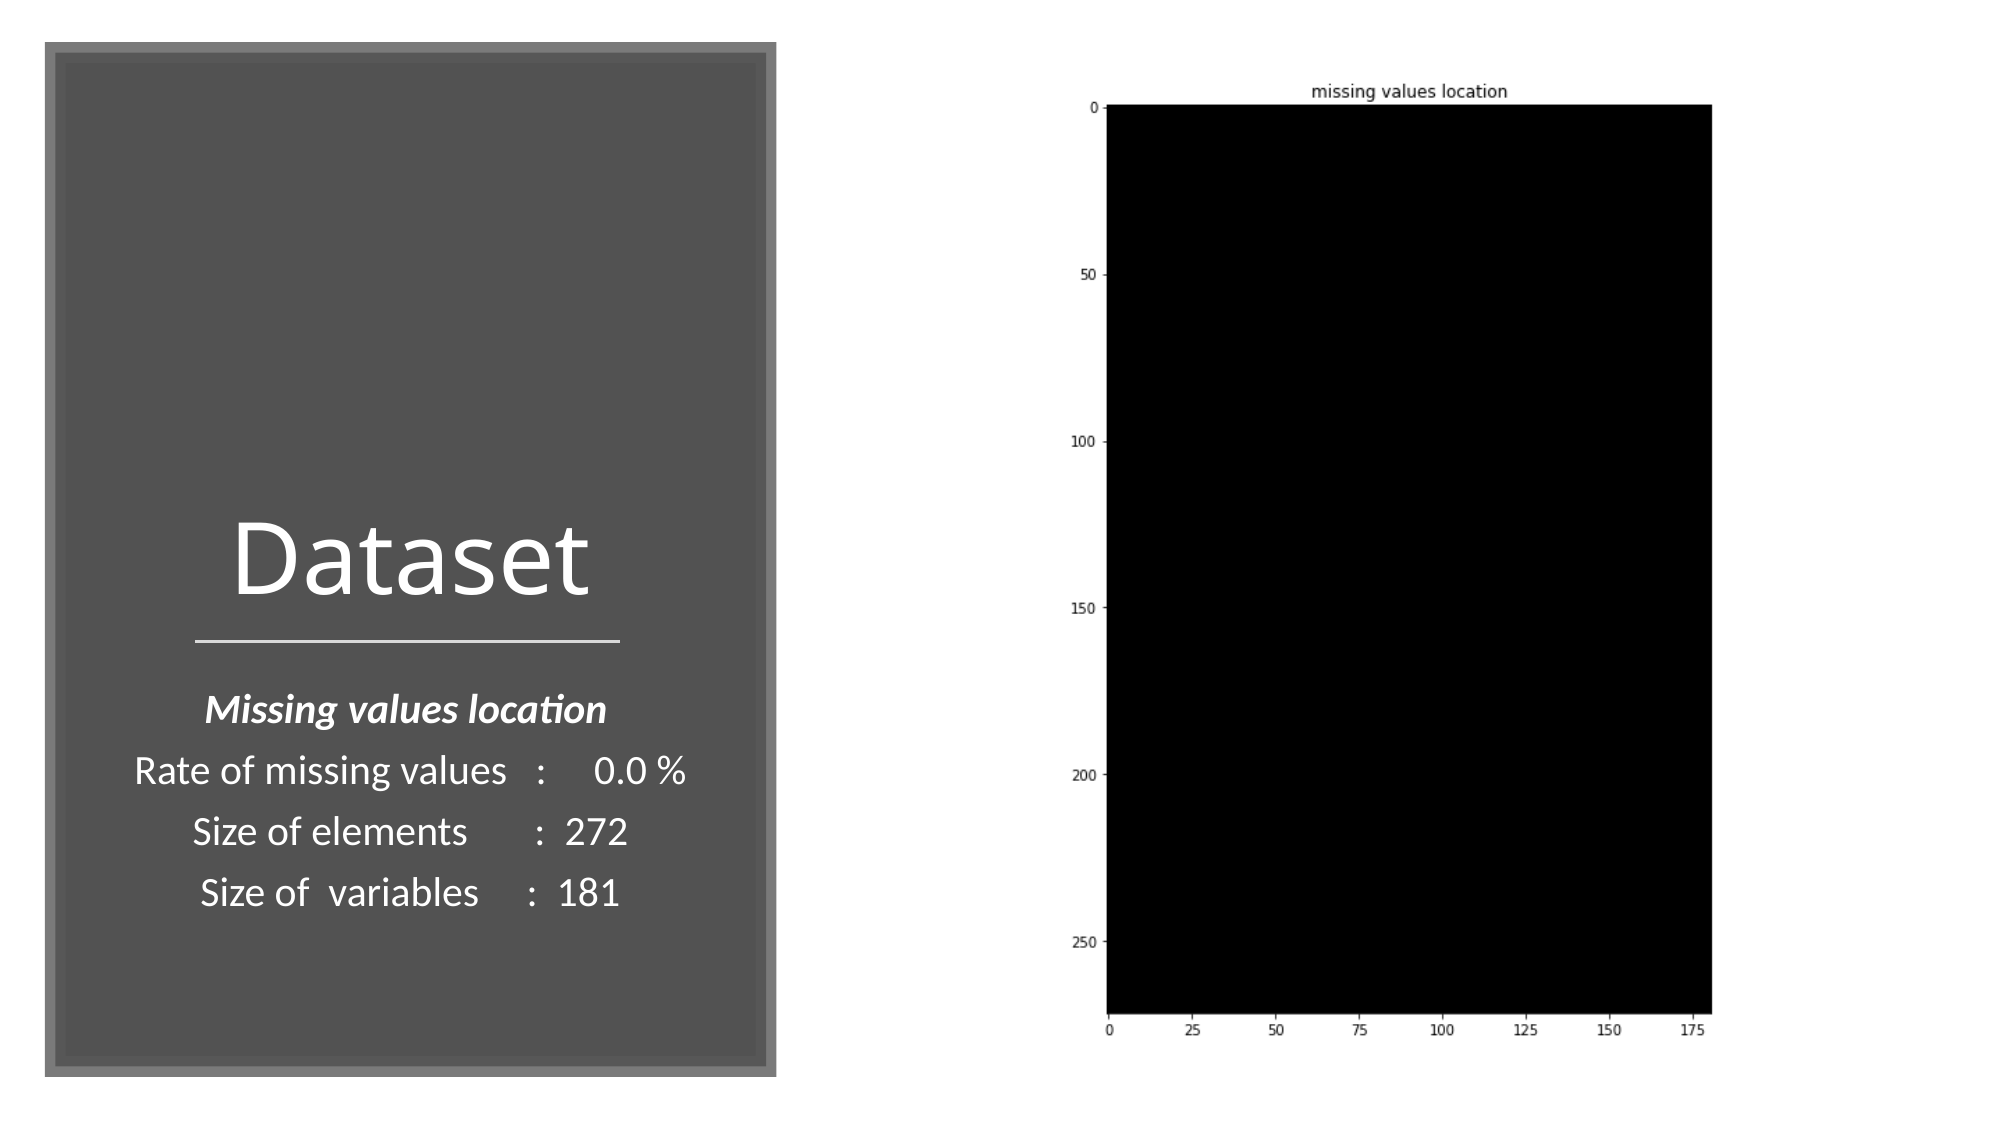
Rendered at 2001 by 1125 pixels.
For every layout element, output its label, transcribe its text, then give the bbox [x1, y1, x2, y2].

text_box [55, 53, 766, 1066]
picture [1054, 70, 1754, 1055]
subtitle Missing values location Rate of missing values : 0.0 % Size of elements : 272 Size of variables : 181 [110, 684, 711, 935]
title Dataset [110, 149, 711, 624]
